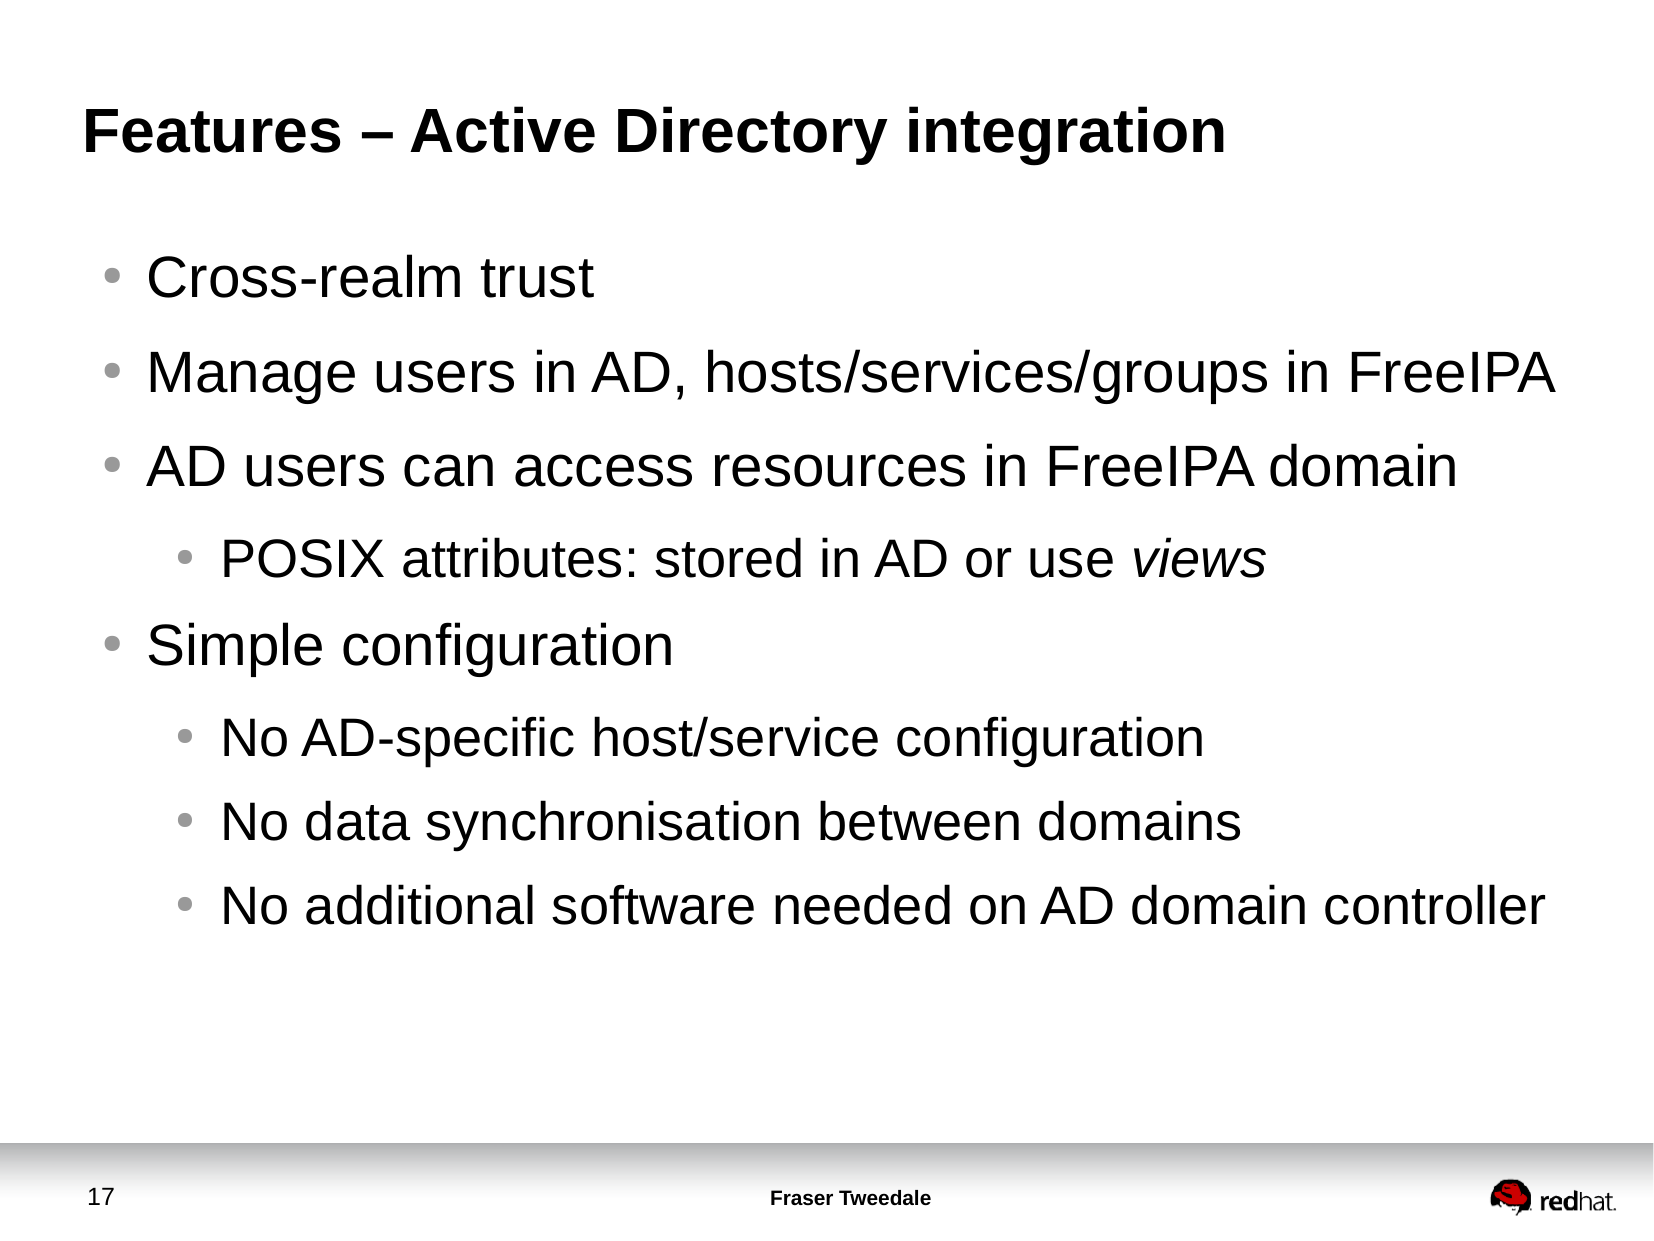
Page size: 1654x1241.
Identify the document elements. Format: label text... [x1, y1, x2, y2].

title Features – Active Directory integration [82, 37, 1571, 226]
picture [0, 1143, 1654, 1241]
list Cross-realm trust Manage users in AD, hosts/services/groups in FreeIPA AD users can access resources in FreeIPA domain POSIX attributes: stored in AD or use views Simple configuration No AD-specific host/service configuration No data synchronisation between domains No additional software needed on AD domain controller [86, 244, 1576, 1039]
